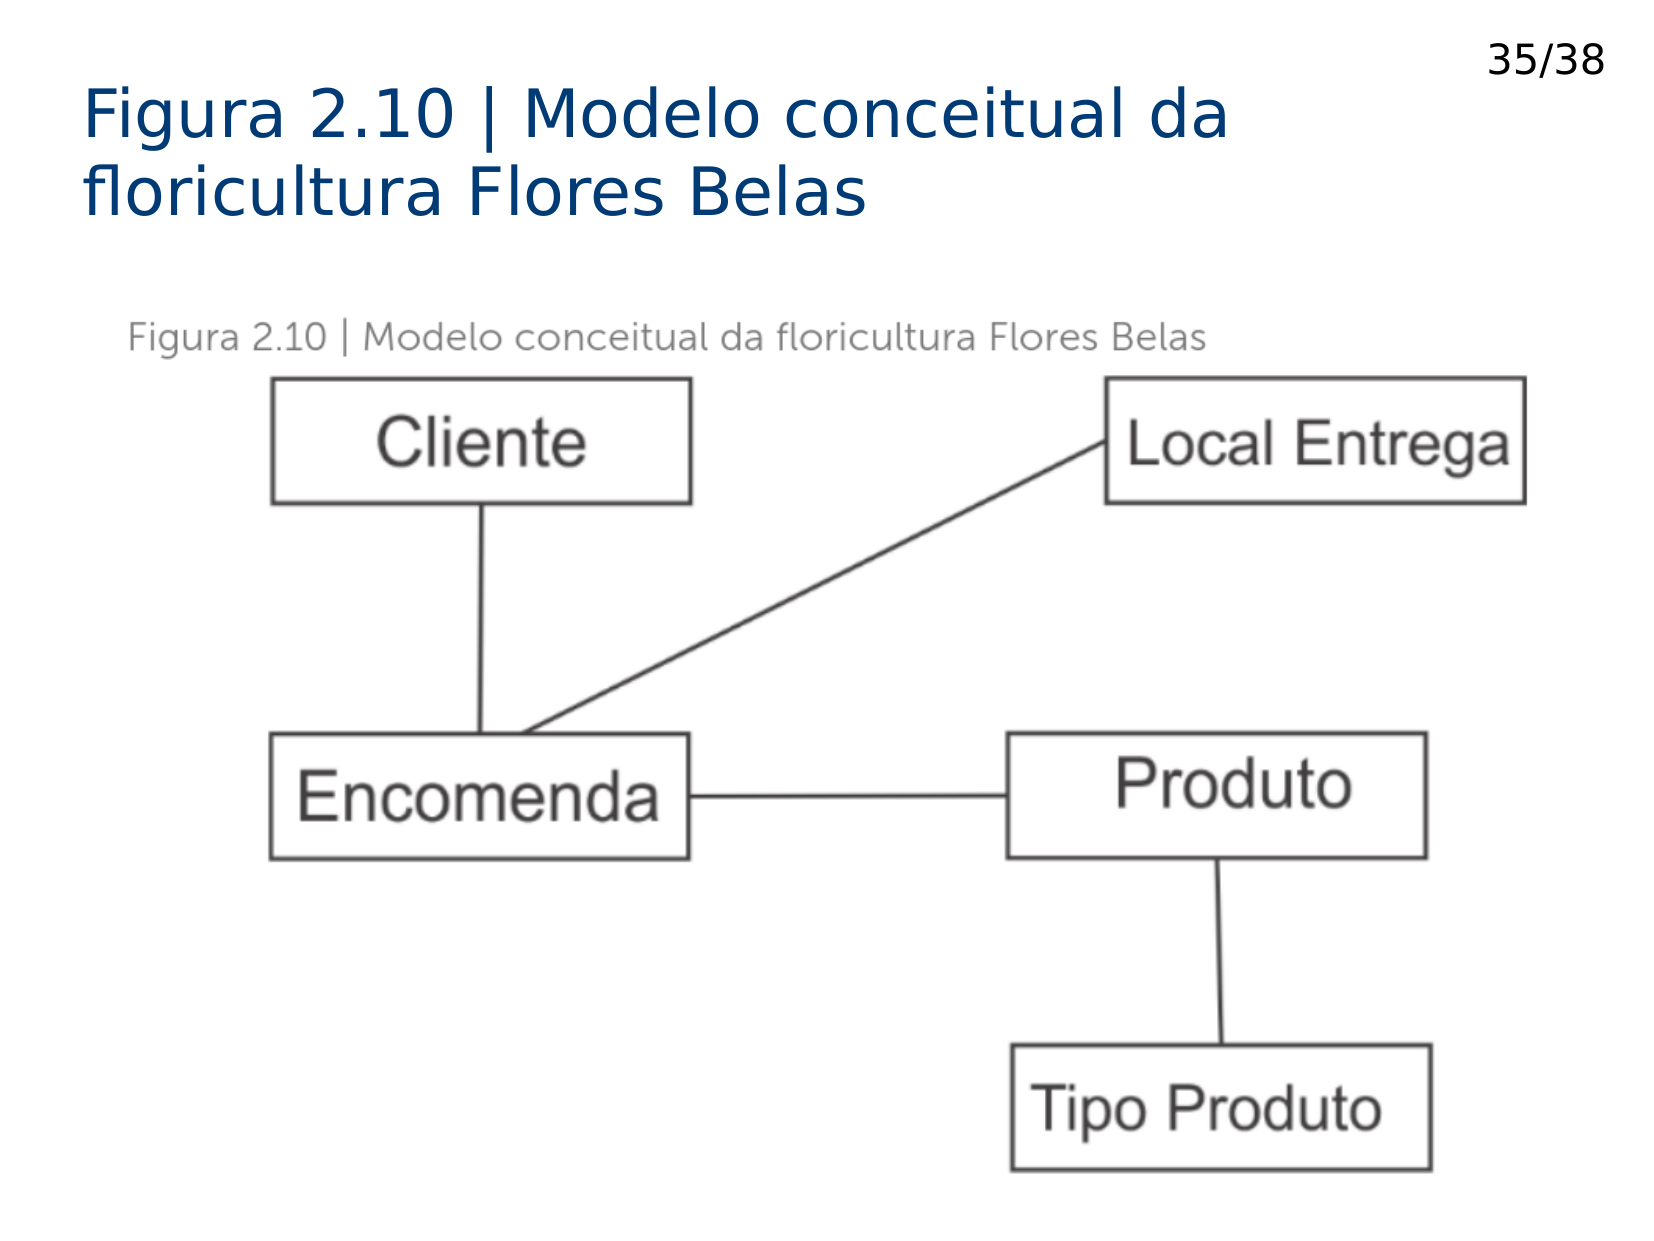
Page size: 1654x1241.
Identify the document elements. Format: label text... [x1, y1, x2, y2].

picture [123, 313, 1535, 1180]
title Figura 2.10 | Modelo conceitual da floricultura Flores Belas [82, 75, 1571, 231]
